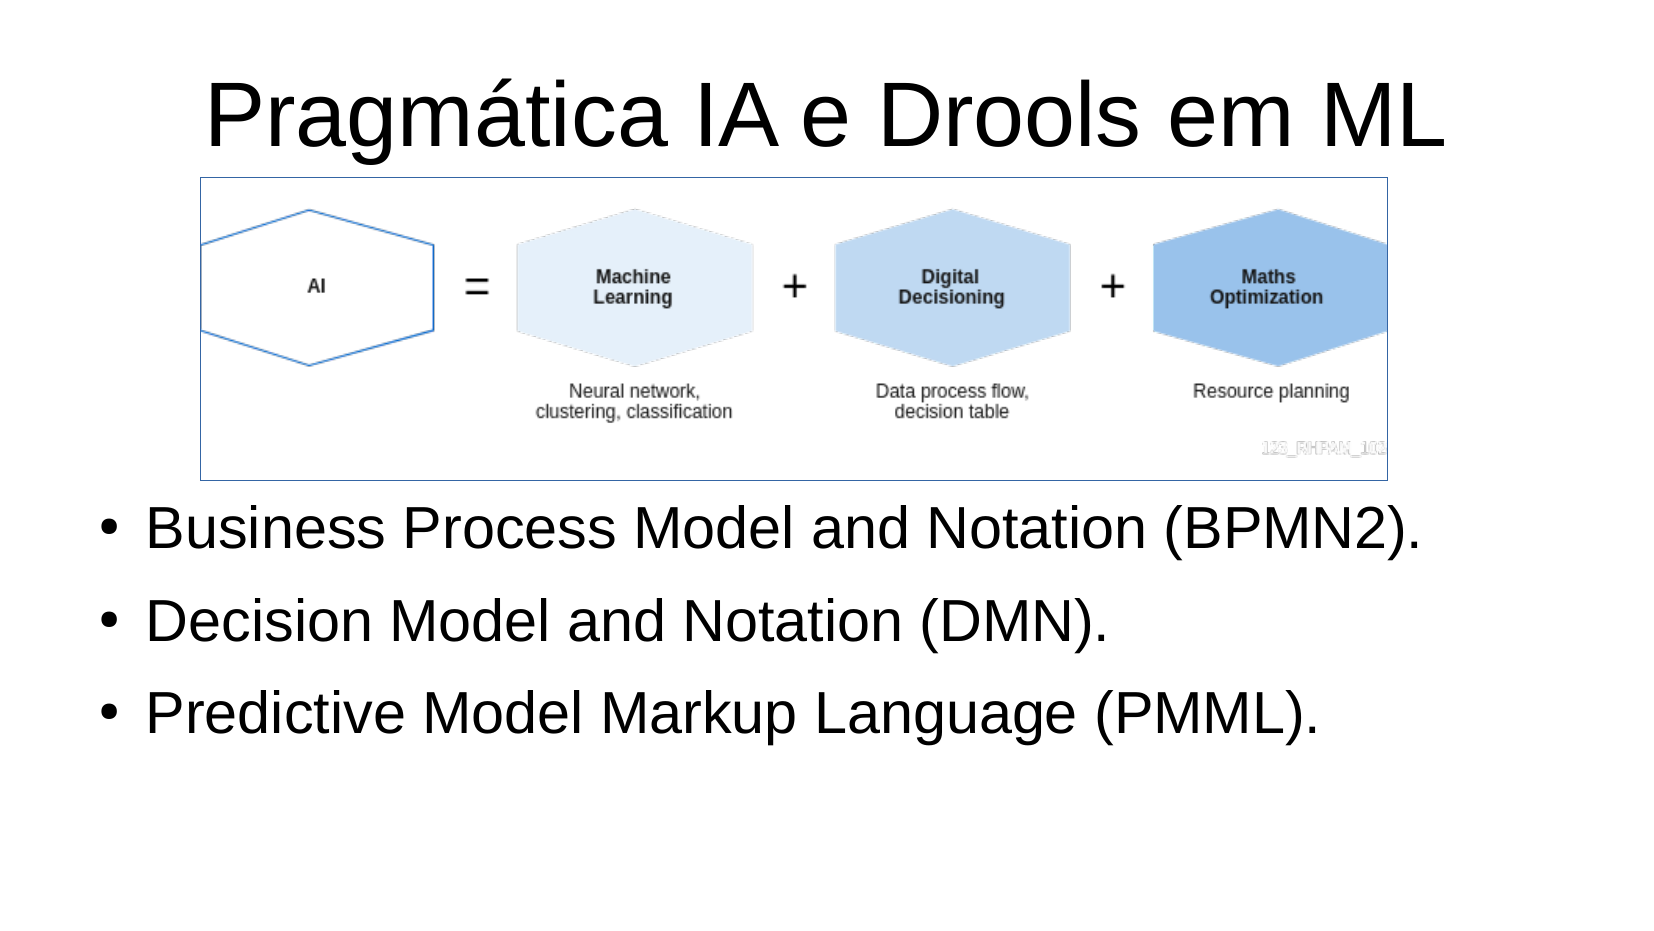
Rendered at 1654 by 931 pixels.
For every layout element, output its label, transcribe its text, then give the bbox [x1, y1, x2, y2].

picture [200, 177, 1388, 481]
title Pragmática IA e Drools em ML [82, 37, 1571, 193]
list Business Process Model and Notation (BPMN2). Decision Model and Notation (DMN). Predictive Model Markup Language (PMML). [82, 217, 1571, 758]
